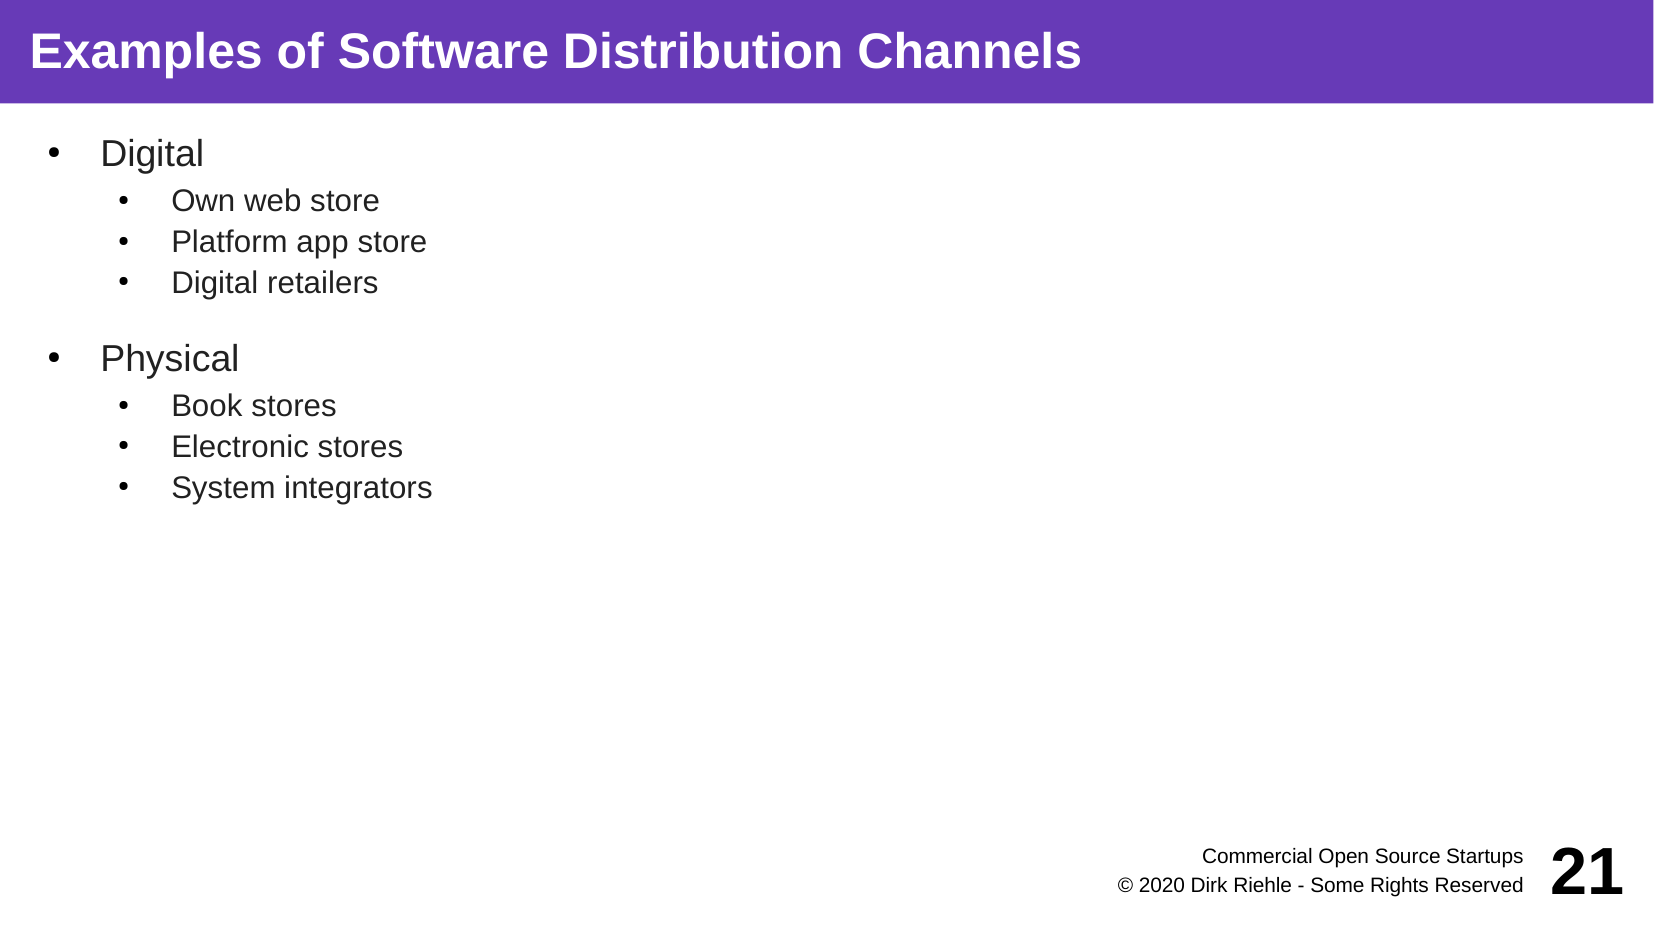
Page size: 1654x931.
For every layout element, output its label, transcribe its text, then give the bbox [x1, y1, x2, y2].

title Examples of Software Distribution Channels [0, 0, 1654, 104]
list Digital Own web store Platform app store Digital retailers Physical Book stores Electronic stores System integrators [29, 132, 1625, 813]
